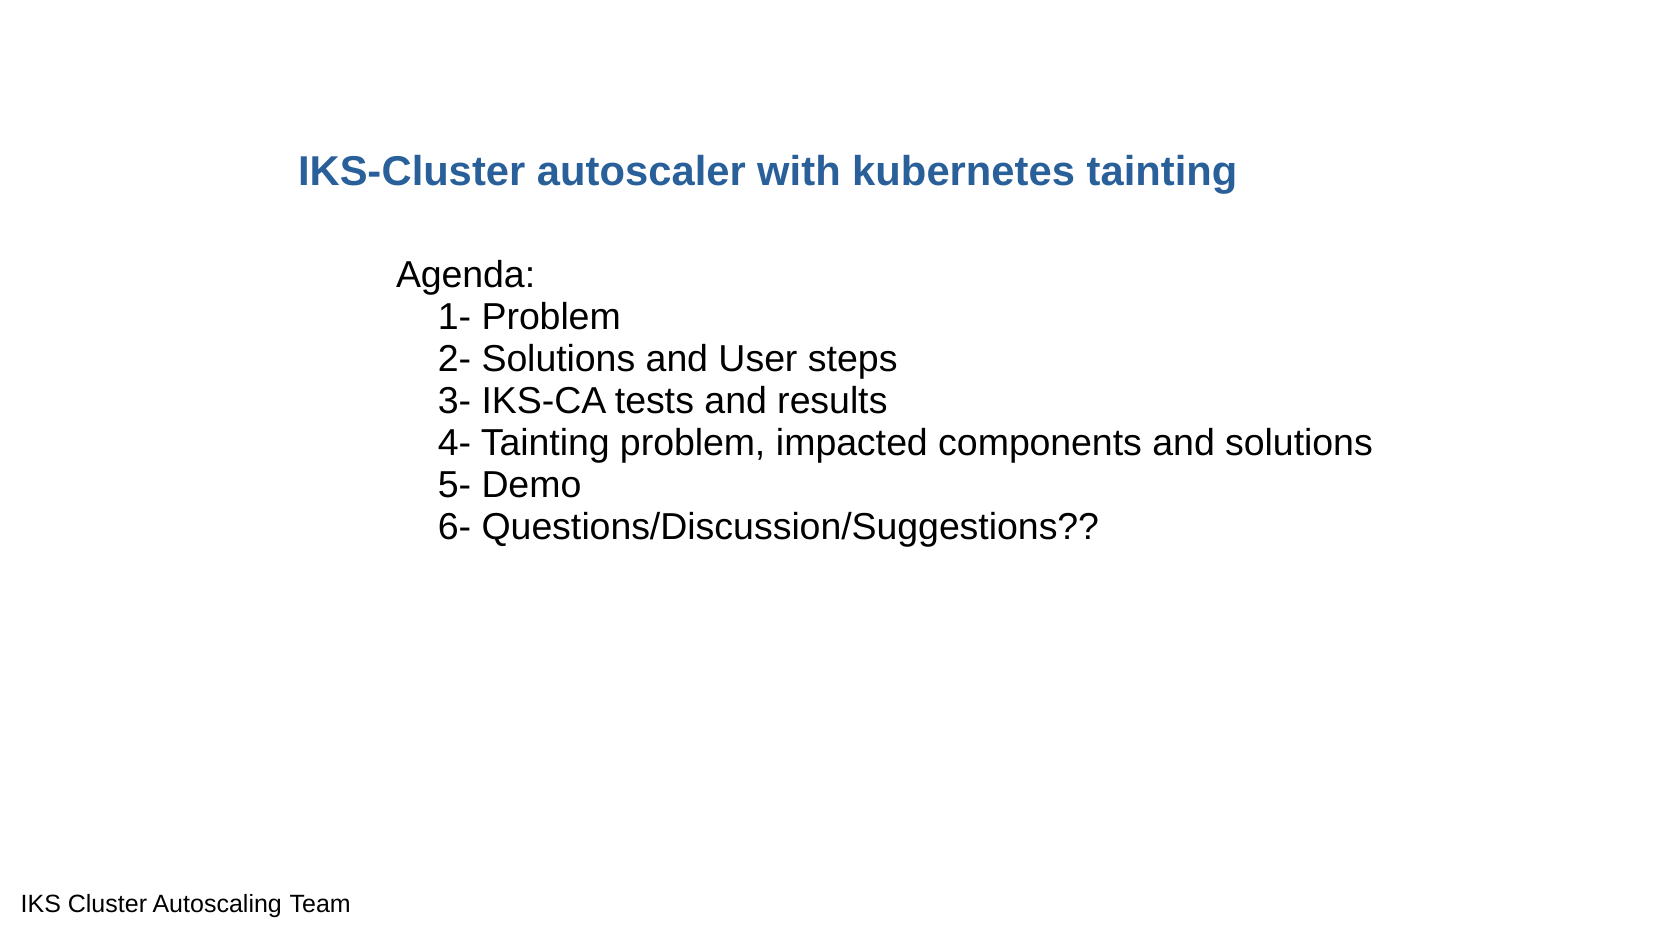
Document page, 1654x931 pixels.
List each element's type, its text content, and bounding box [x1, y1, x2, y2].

text_box IKS Cluster Autoscaling Team [5, 882, 366, 925]
text_box Agenda: 1- Problem 2- Solutions and User steps 3- IKS-CA tests and results 4- Tainting problem, impacted components and solutions 5- Demo 6- Questions/Discussion/Suggestions?? [381, 246, 1388, 556]
text_box IKS-Cluster autoscaler with kubernetes tainting [283, 140, 1300, 249]
